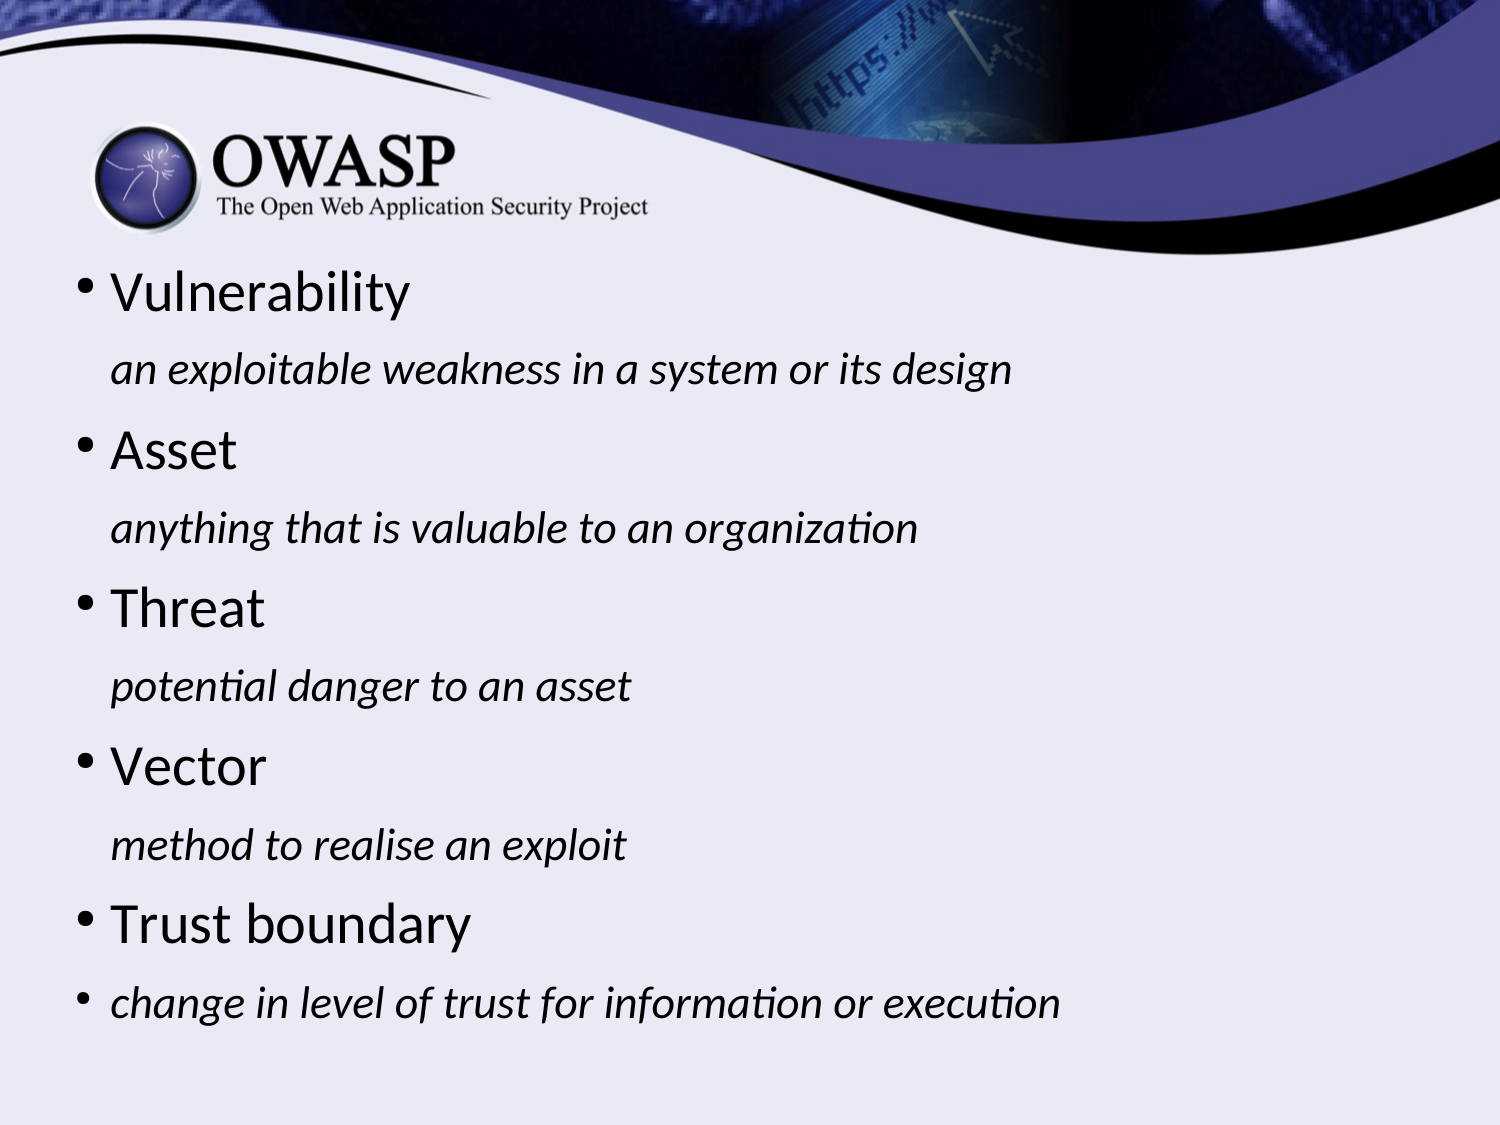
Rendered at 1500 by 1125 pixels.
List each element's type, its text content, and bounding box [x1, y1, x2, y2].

picture [0, 0, 1500, 1125]
subtitle Vulnerability an exploitable weakness in a system or its design Asset anything that is valuable to an organization Threat potential danger to an asset Vector method to realise an exploit Trust boundary change in level of trust for information or execution [75, 252, 1426, 1028]
